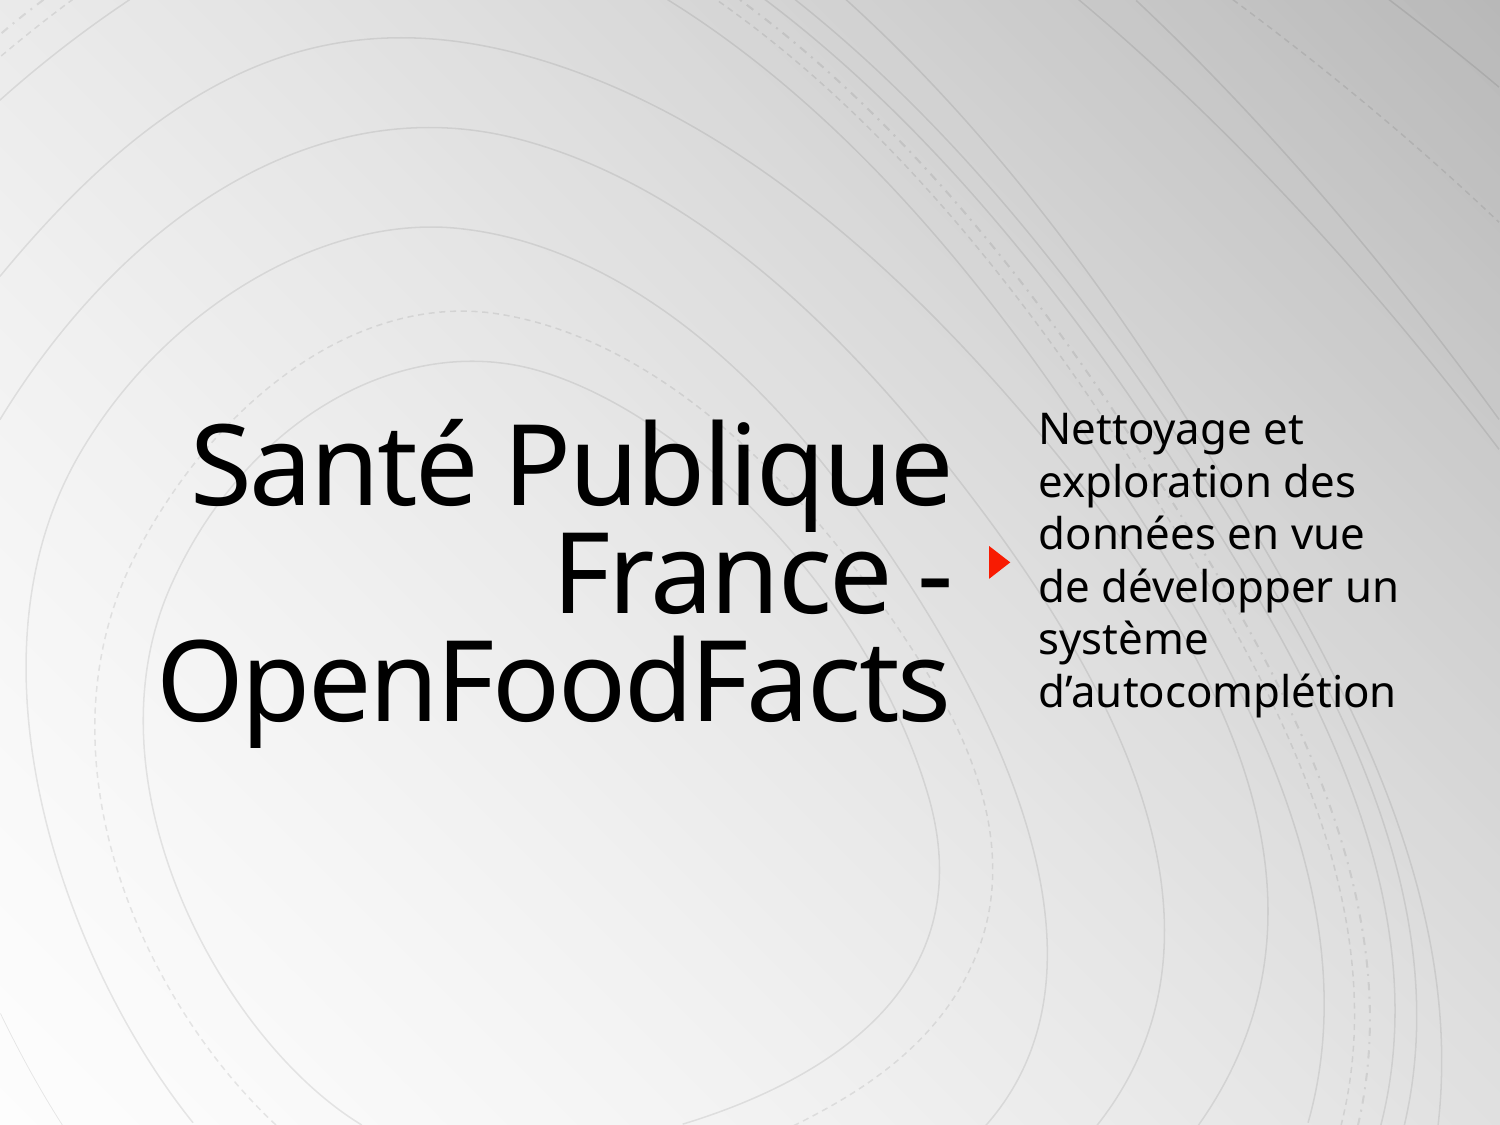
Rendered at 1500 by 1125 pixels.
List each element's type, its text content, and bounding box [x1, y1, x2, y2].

title Santé Publique France - OpenFoodFacts [29, 124, 990, 1000]
subtitle Nettoyage et exploration des données en vue de développer un système d’autocomplétion [1023, 124, 1422, 1000]
text_box [0, 0, 1500, 1125]
